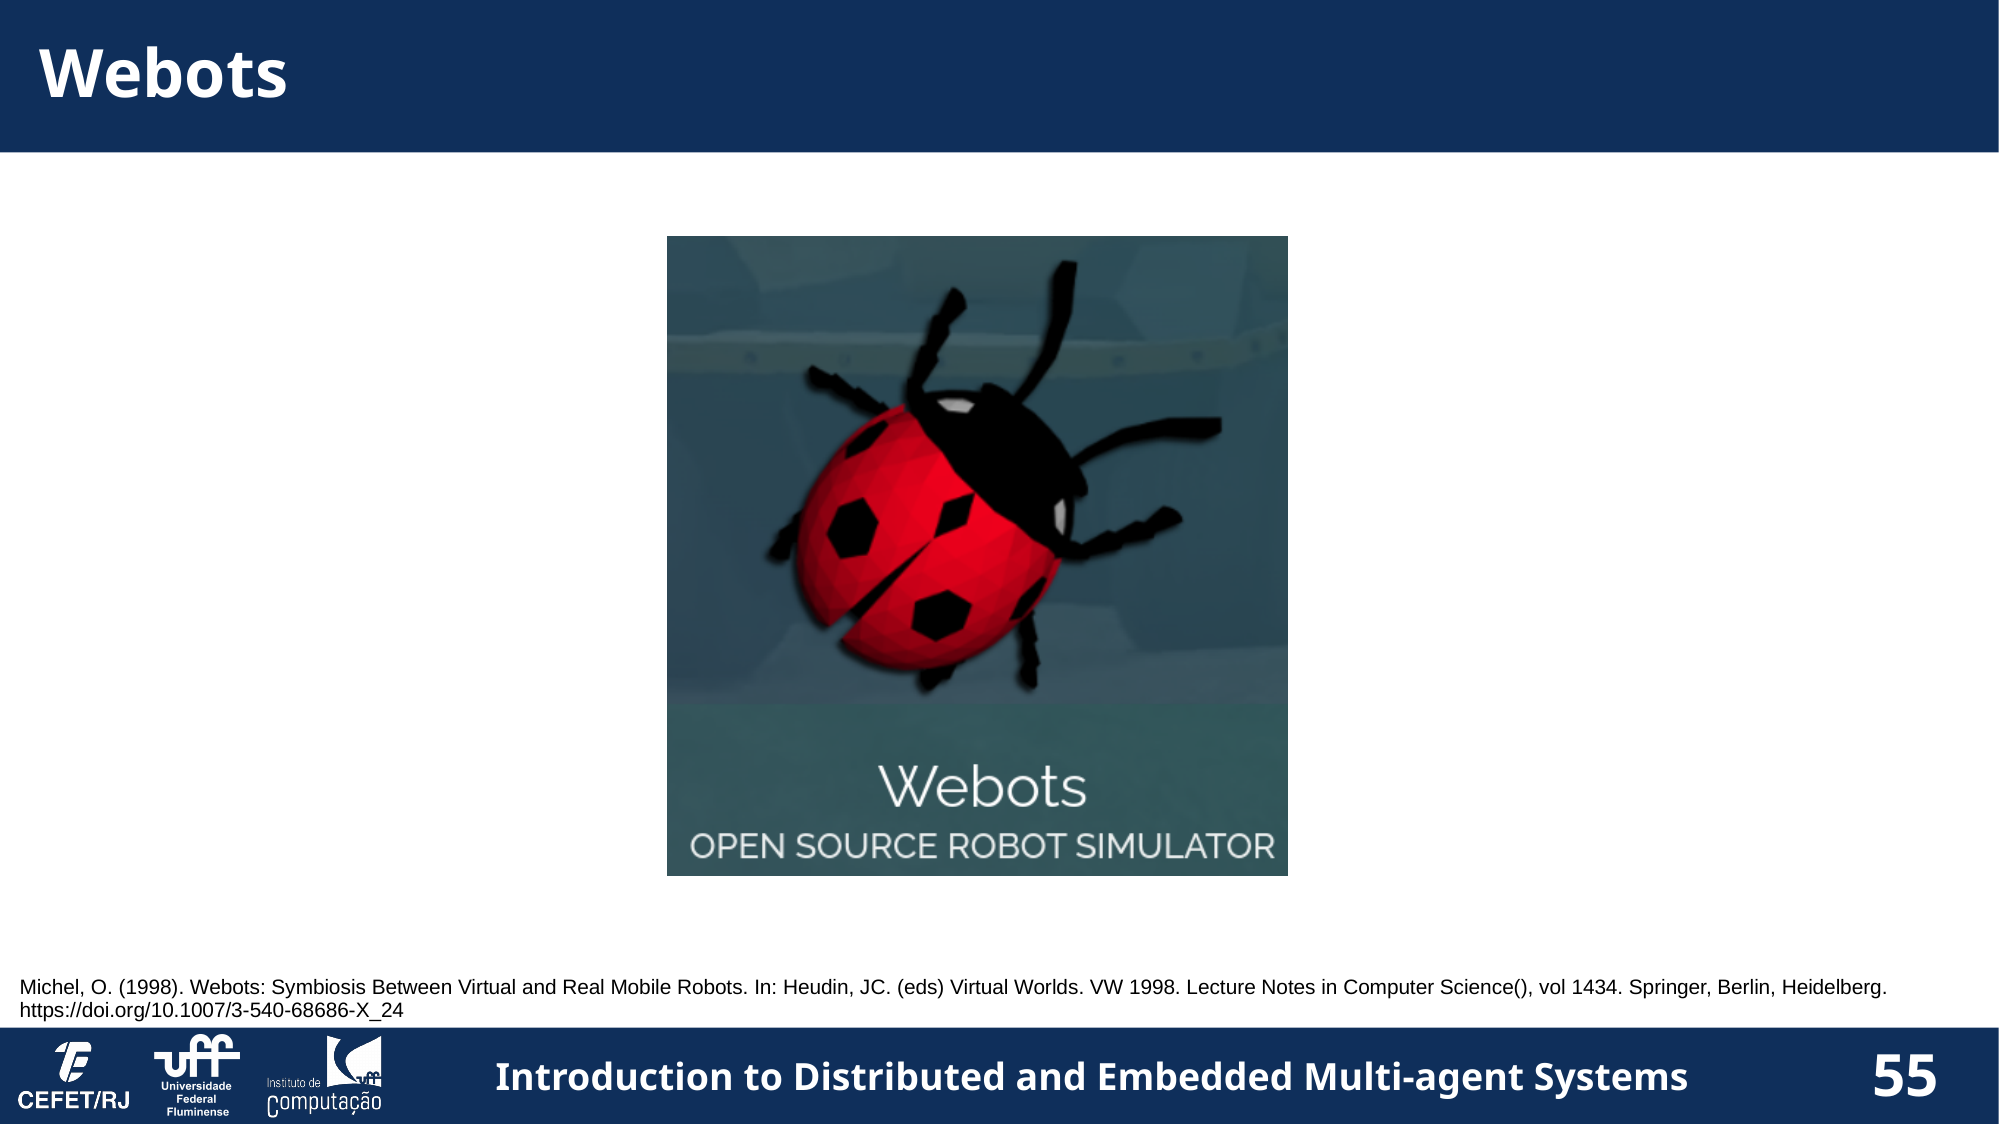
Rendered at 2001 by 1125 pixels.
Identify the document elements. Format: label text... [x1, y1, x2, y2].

text_box Webots [25, 23, 1684, 443]
picture [667, 236, 1288, 876]
picture [265, 1033, 383, 1118]
picture [18, 1030, 129, 1125]
text_box Michel, O. (1998). Webots: Symbiosis Between Virtual and Real Mobile Robots. In: Heudin, JC. (eds) Virtual Worlds. VW 1998. Lecture Notes in Computer Science(), vol 1434. Springer, Berlin, Heidelberg. https://doi.org/10.1007/3-540-68686-X_24 [4, 968, 1979, 1030]
picture [153, 1033, 241, 1121]
